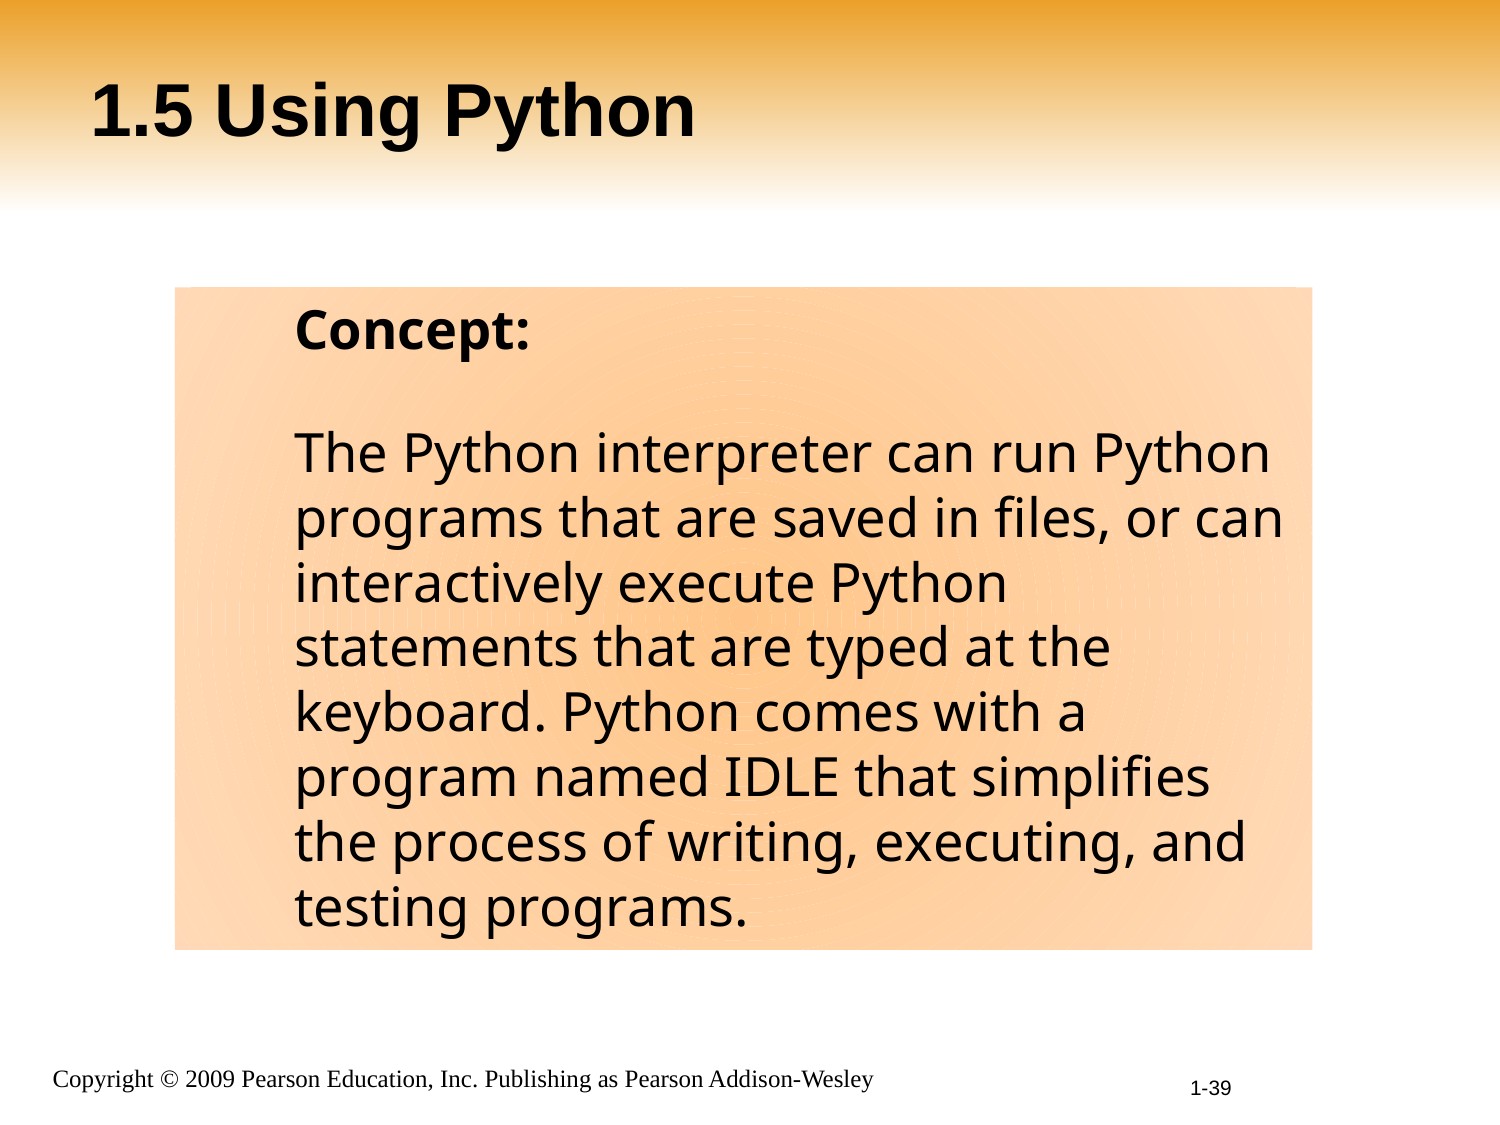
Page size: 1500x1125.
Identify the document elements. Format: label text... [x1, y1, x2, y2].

text_box 1- [1175, 1049, 1488, 1125]
list Concept: The Python interpreter can run Python programs that are saved in files, or can interactively execute Python statements that are typed at the keyboard. Python comes with a program named IDLE that simplifies the process of writing, executing, and testing programs. [174, 287, 1313, 950]
title 1.5 Using Python [75, 12, 1438, 201]
